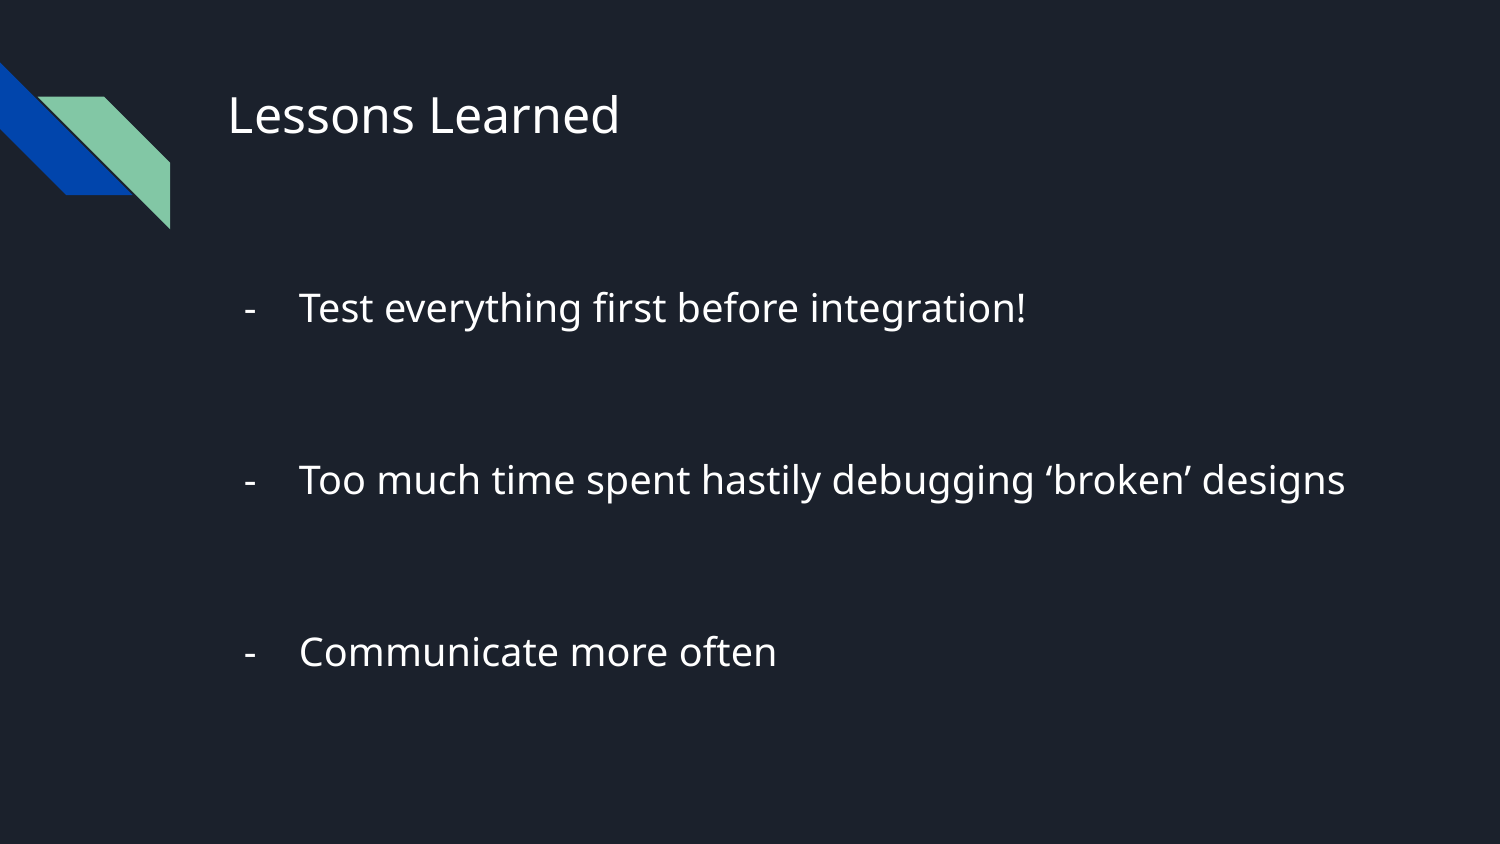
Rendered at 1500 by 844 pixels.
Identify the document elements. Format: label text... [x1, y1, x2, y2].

title Lessons Learned [212, 64, 1368, 215]
list Test everything first before integration! Too much time spent hastily debugging ‘broken’ designs Communicate more often [212, 257, 1368, 735]
